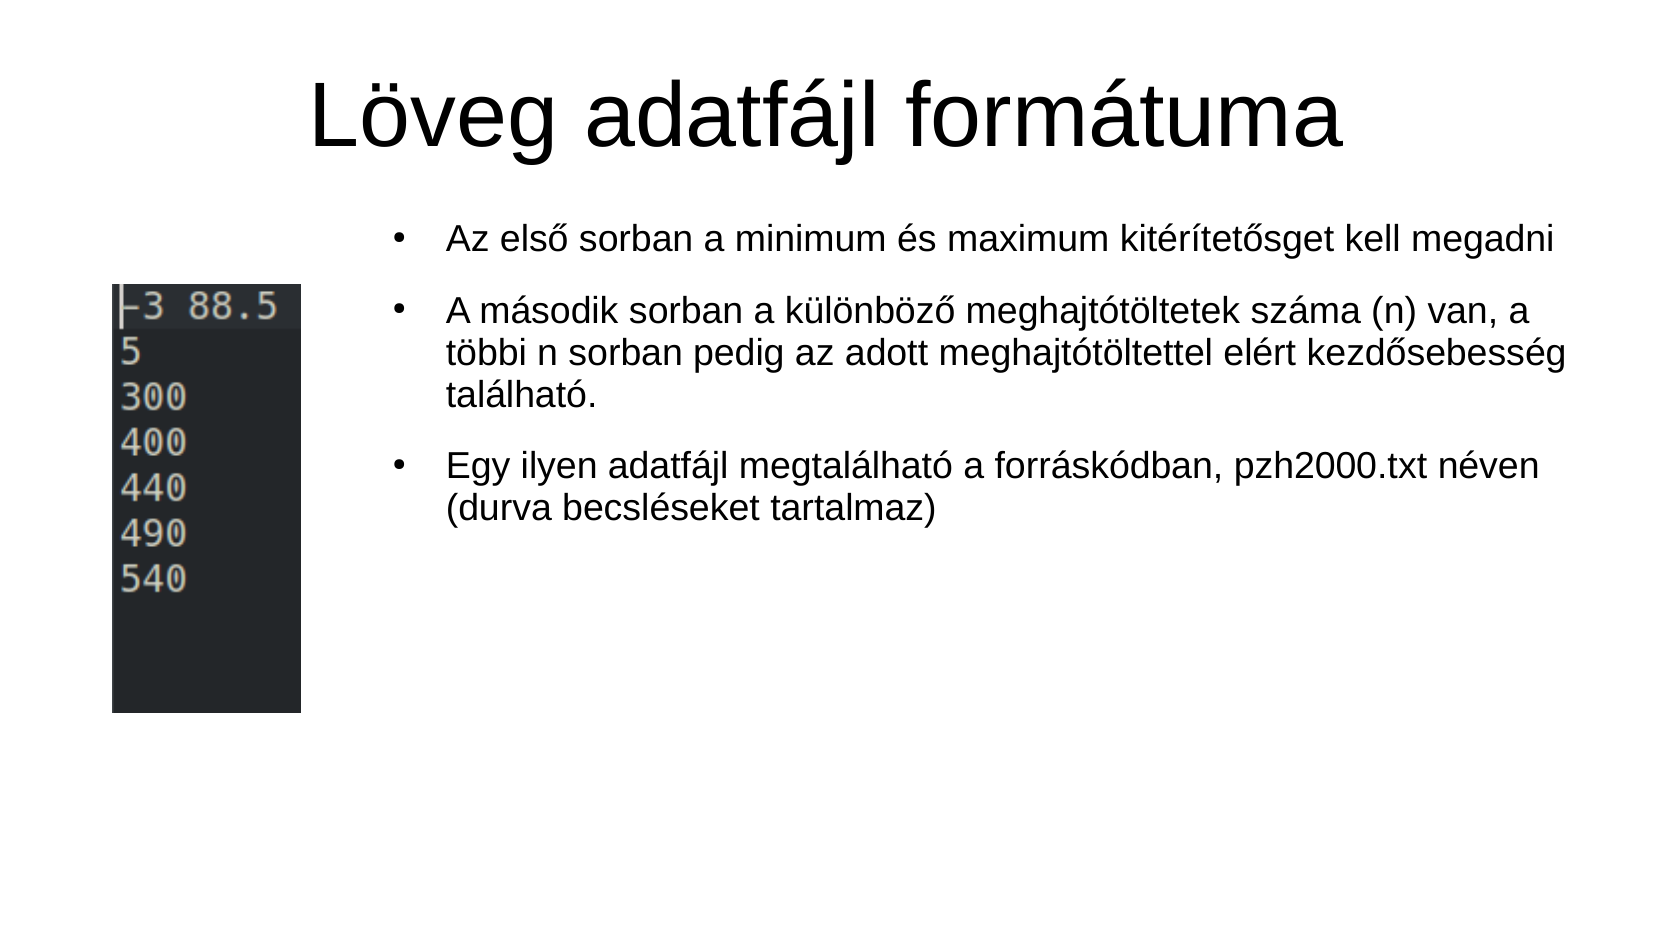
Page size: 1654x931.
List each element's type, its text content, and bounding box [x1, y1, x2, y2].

title Löveg adatfájl formátuma [82, 37, 1571, 193]
picture [112, 284, 301, 713]
list Az első sorban a minimum és maximum kitérítetősget kell megadni A második sorban a különböző meghajtótöltetek száma (n) van, a többi n sorban pedig az adott meghajtótöltettel elért kezdősebesség található. Egy ilyen adatfájl megtalálható a forráskódban, pzh2000.txt néven (durva becsléseket tartalmaz) [375, 217, 1571, 757]
